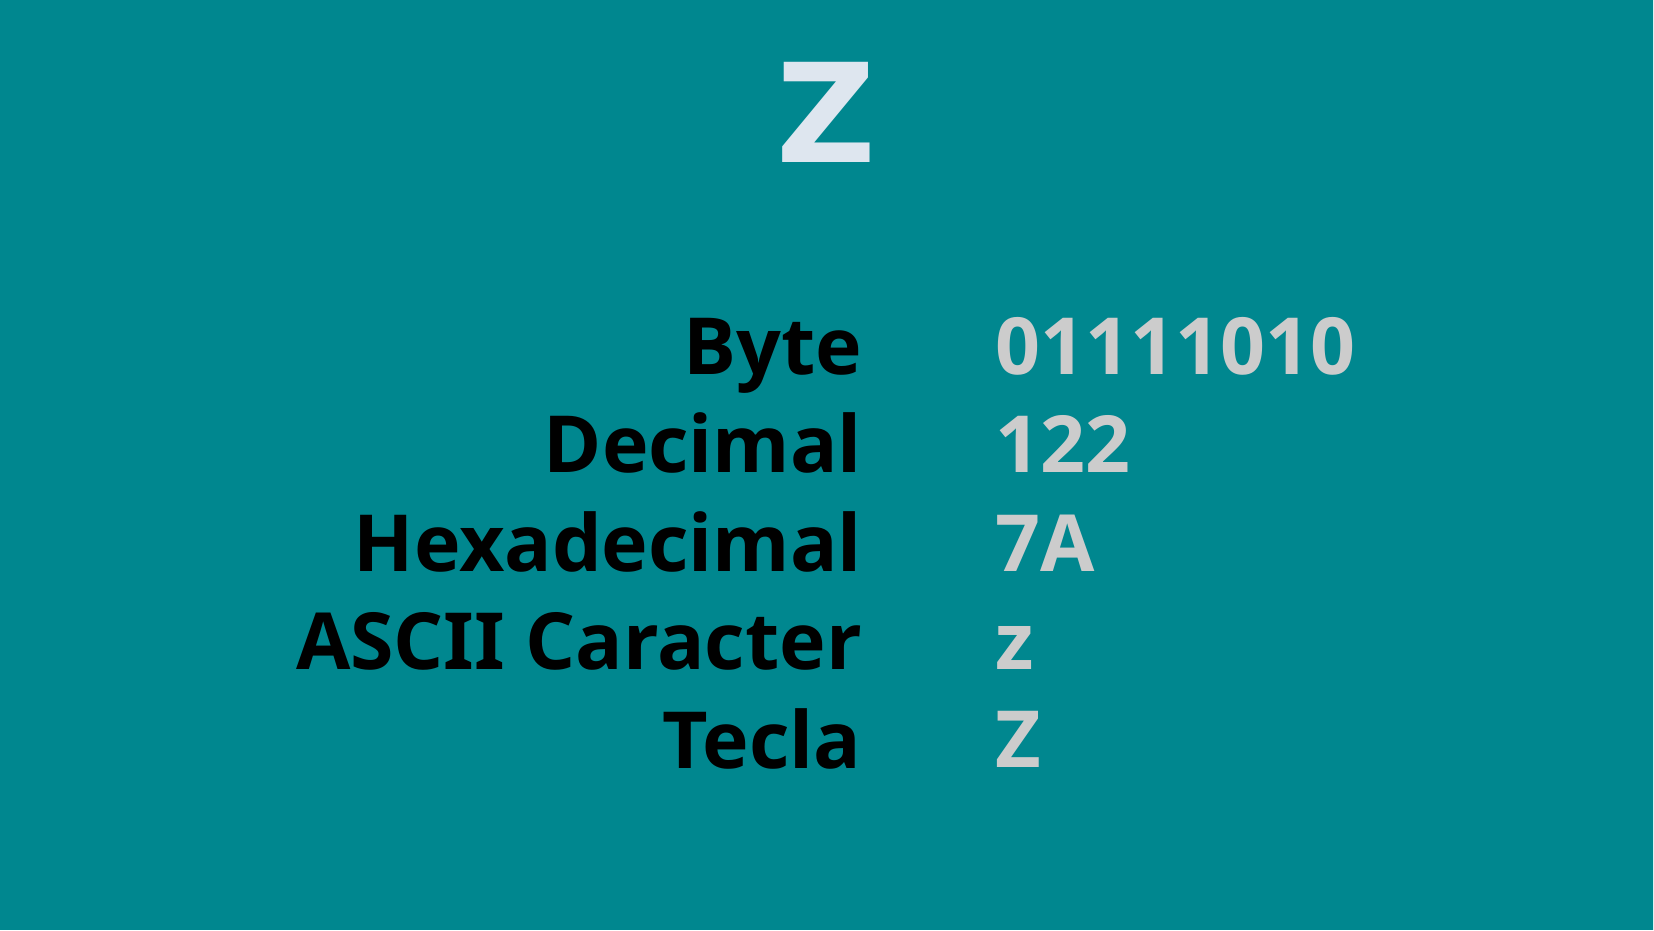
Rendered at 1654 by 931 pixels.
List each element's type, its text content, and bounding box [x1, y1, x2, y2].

picture [0, 0, 1654, 930]
title Z [82, 34, 1571, 195]
